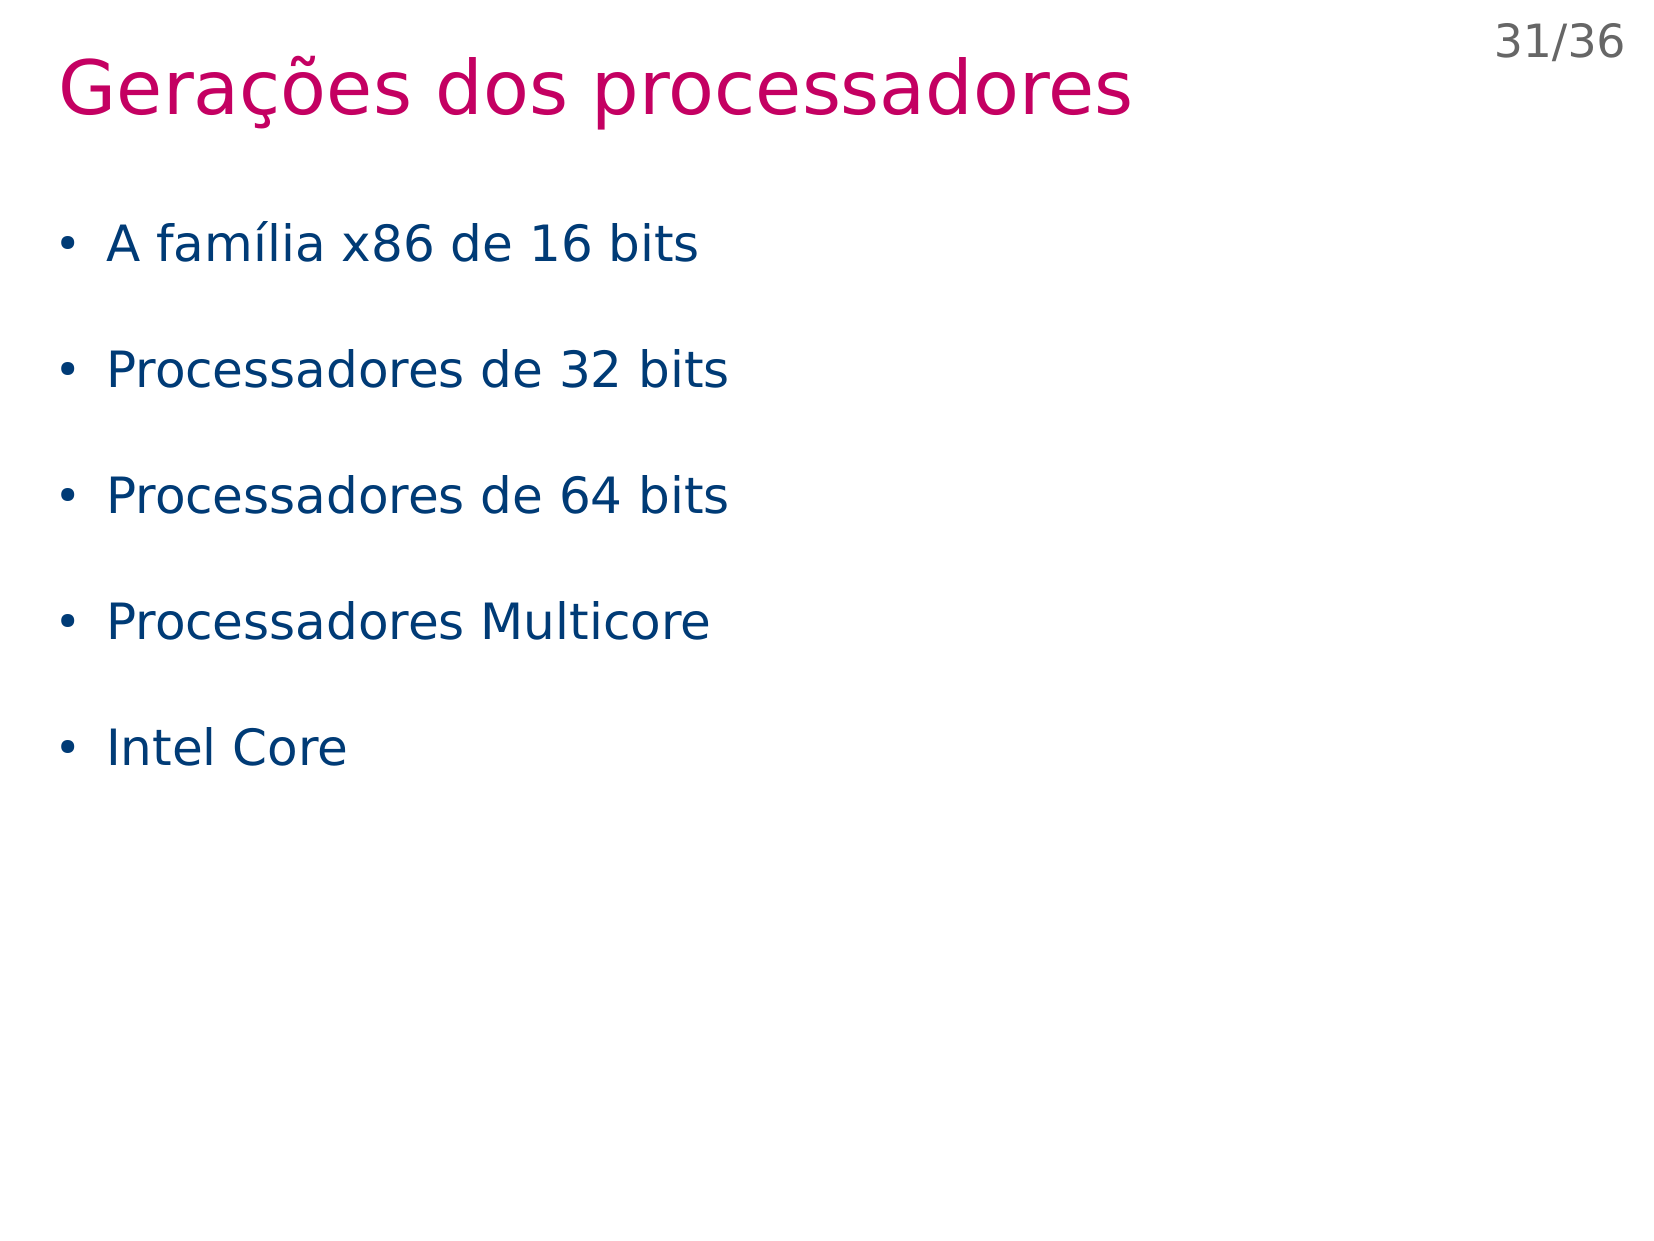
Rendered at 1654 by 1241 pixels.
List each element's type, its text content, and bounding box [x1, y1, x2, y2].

list A família x86 de 16 bits Processadores de 32 bits Processadores de 64 bits Processadores Multicore Intel Core [59, 206, 1625, 1211]
title Gerações dos processadores [59, 29, 1625, 148]
